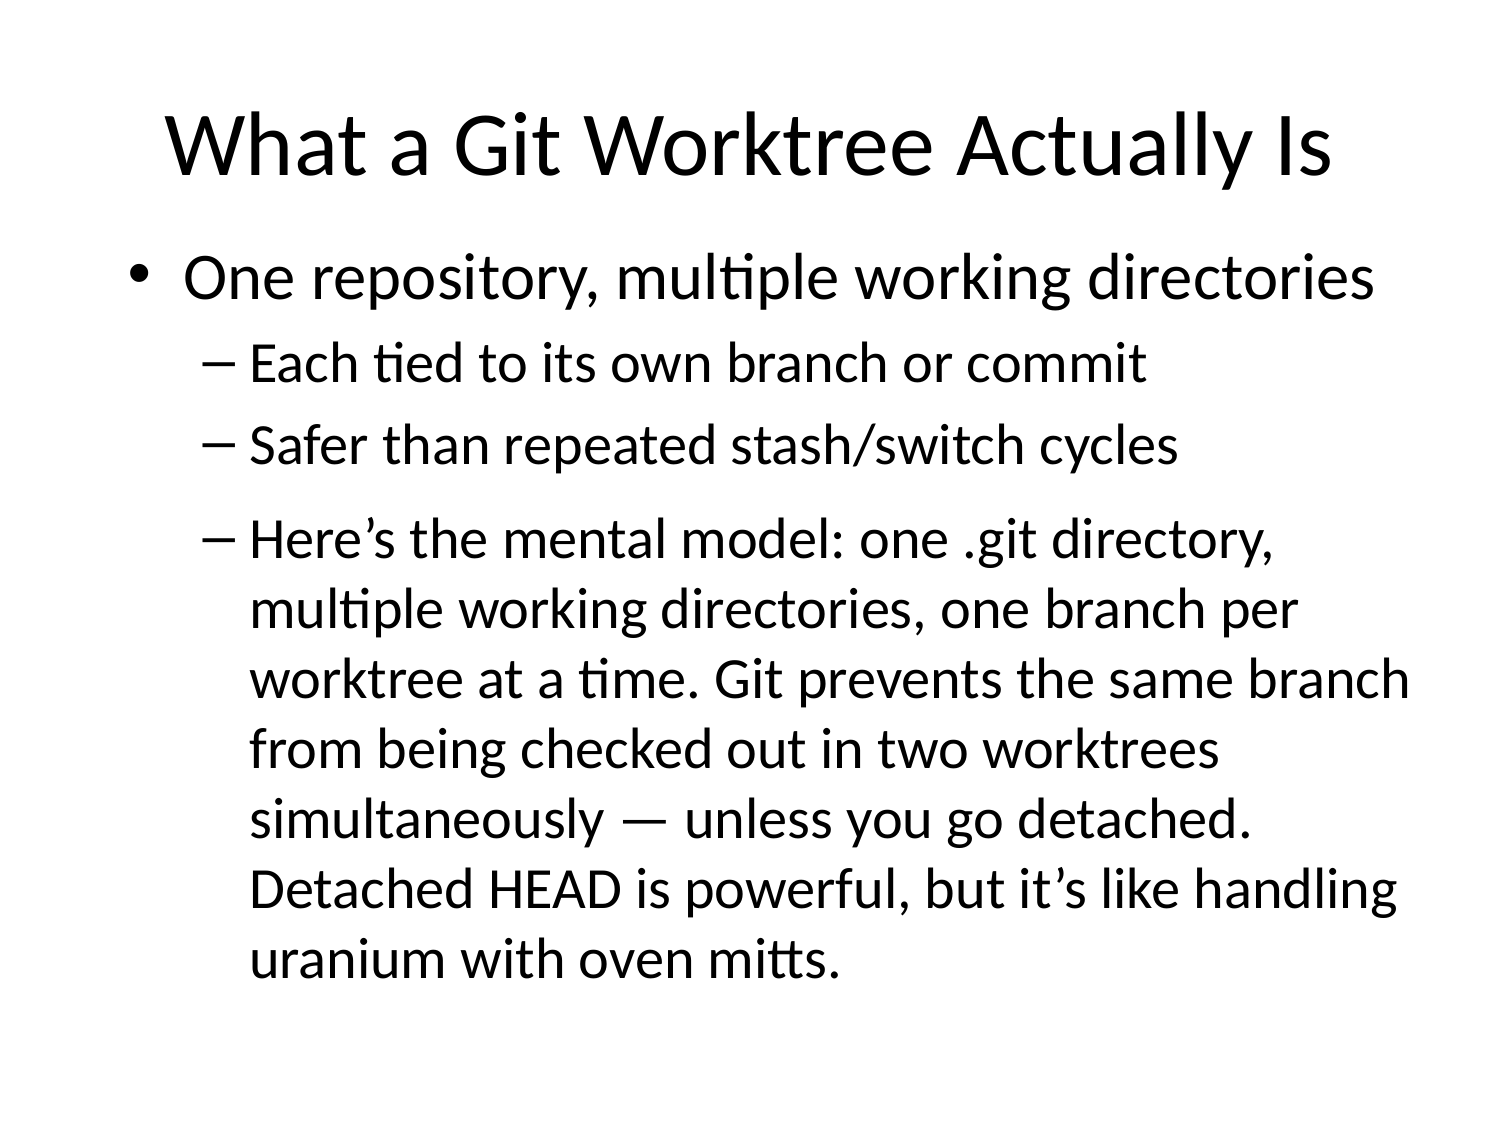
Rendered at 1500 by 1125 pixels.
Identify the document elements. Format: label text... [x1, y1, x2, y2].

title What a Git Worktree Actually Is [75, 45, 1425, 233]
list One repository, multiple working directories Each tied to its own branch or commit Safer than repeated stash/switch cycles Here’s the mental model: one .git directory, multiple working directories, one branch per worktree at a time. Git prevents the same branch from being checked out in two worktrees simultaneously — unless you go detached. Detached HEAD is powerful, but it’s like handling uranium with oven mitts. [112, 224, 1463, 968]
